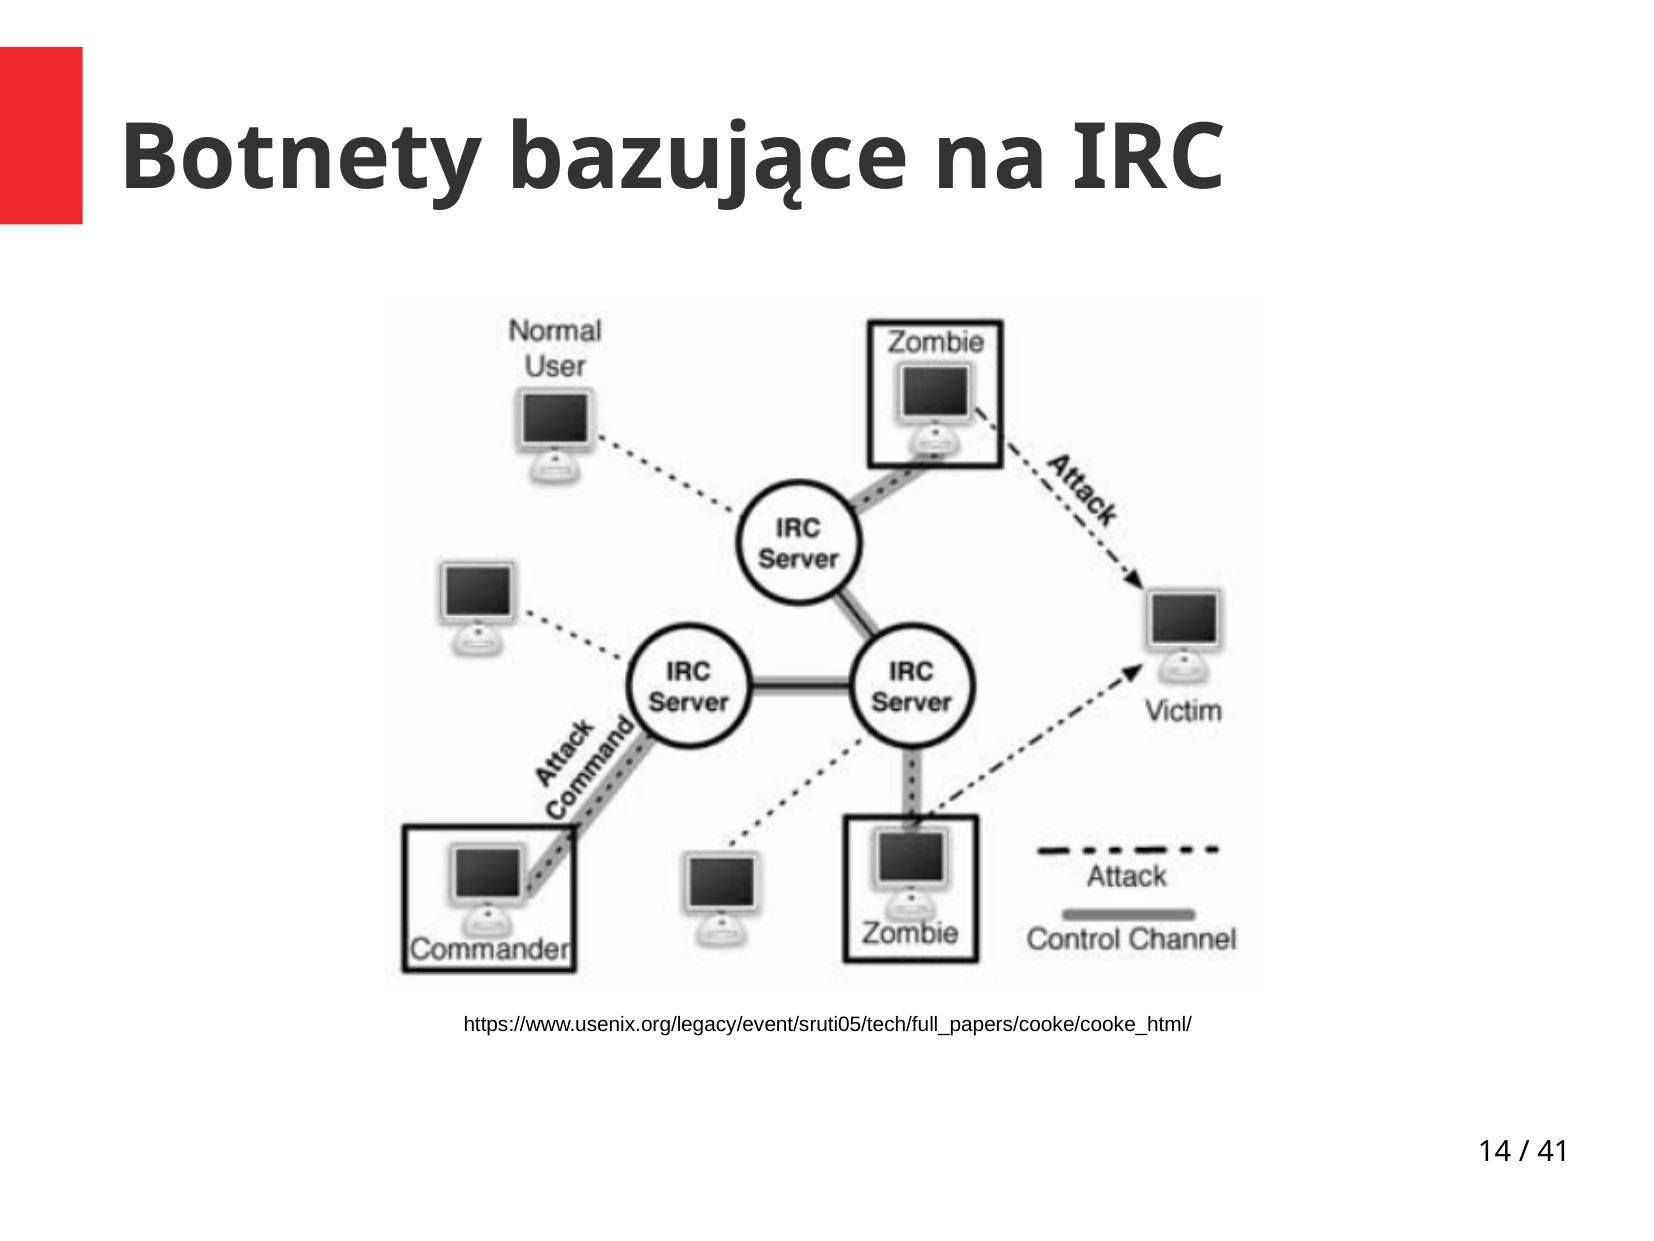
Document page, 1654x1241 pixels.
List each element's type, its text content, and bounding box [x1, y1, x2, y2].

text_box https://www.usenix.org/legacy/event/sruti05/tech/full_papers/cooke/cooke_html/ [448, 1005, 1654, 1040]
picture [377, 271, 1265, 991]
title Botnety bazujące na IRC [118, 49, 1571, 257]
